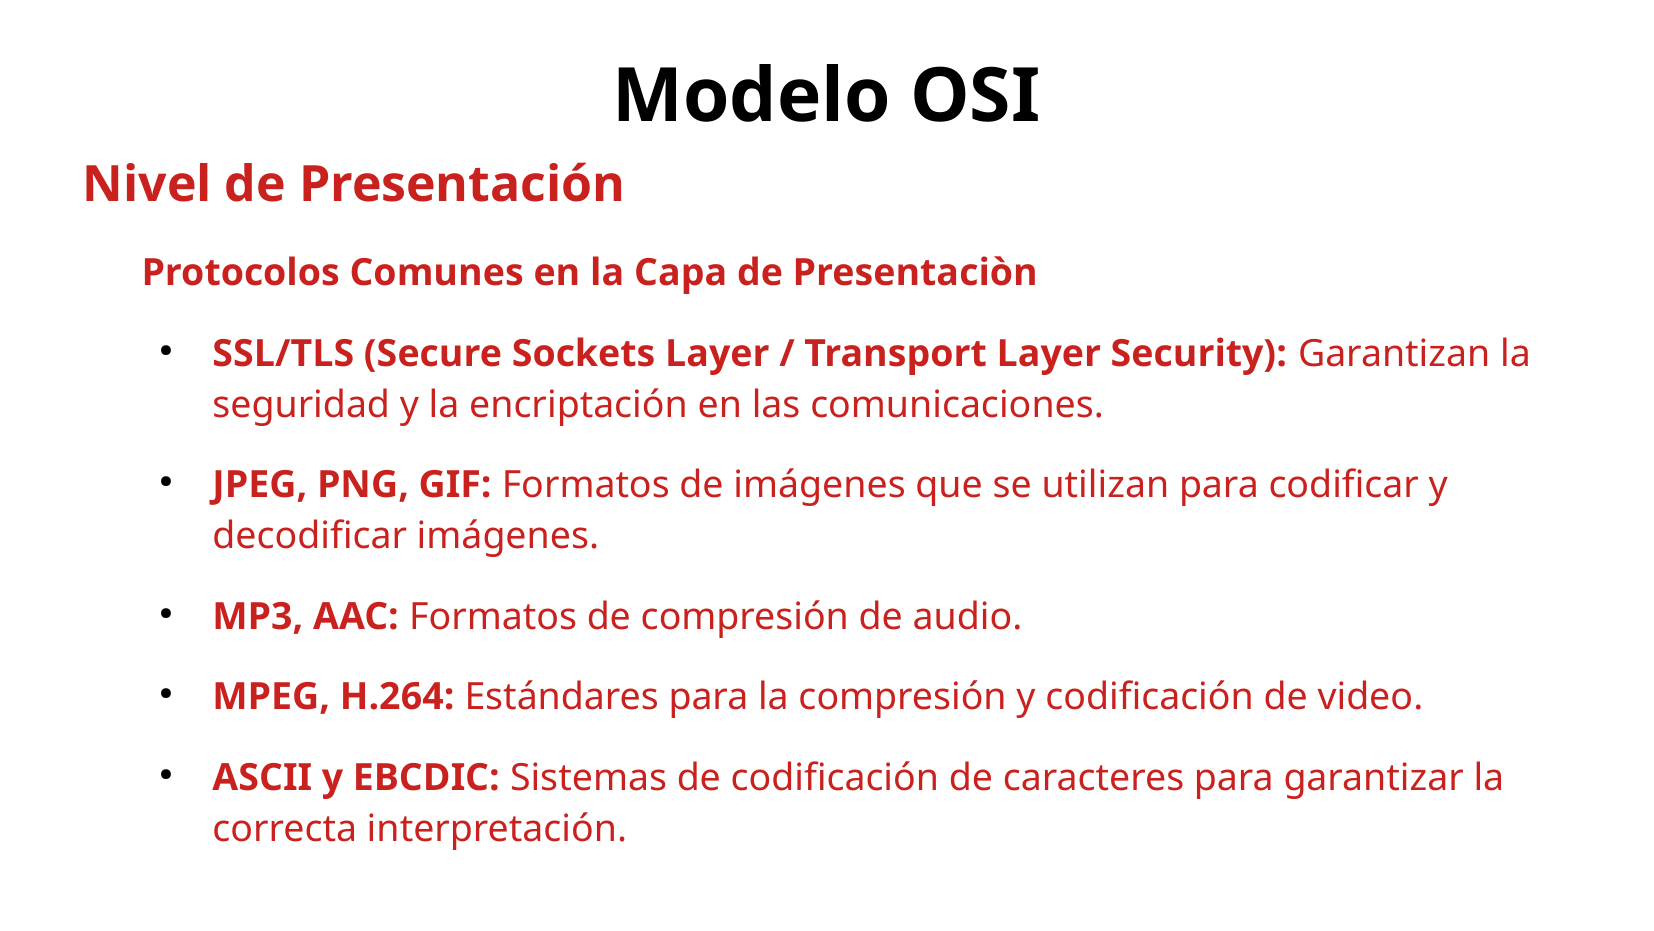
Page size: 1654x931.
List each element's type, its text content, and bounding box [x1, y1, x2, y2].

list Nivel de Presentación Protocolos Comunes en la Capa de Presentaciòn SSL/TLS (Secure Sockets Layer / Transport Layer Security): Garantizan la seguridad y la encriptación en las comunicaciones. JPEG, PNG, GIF: Formatos de imágenes que se utilizan para codificar y decodificar imágenes. MP3, AAC: Formatos de compresión de audio. MPEG, H.264: Estándares para la compresión y codificación de video. ASCII y EBCDIC: Sistemas de codificación de caracteres para garantizar la correcta interpretación. [82, 147, 1571, 857]
title Modelo OSI [82, 37, 1571, 147]
